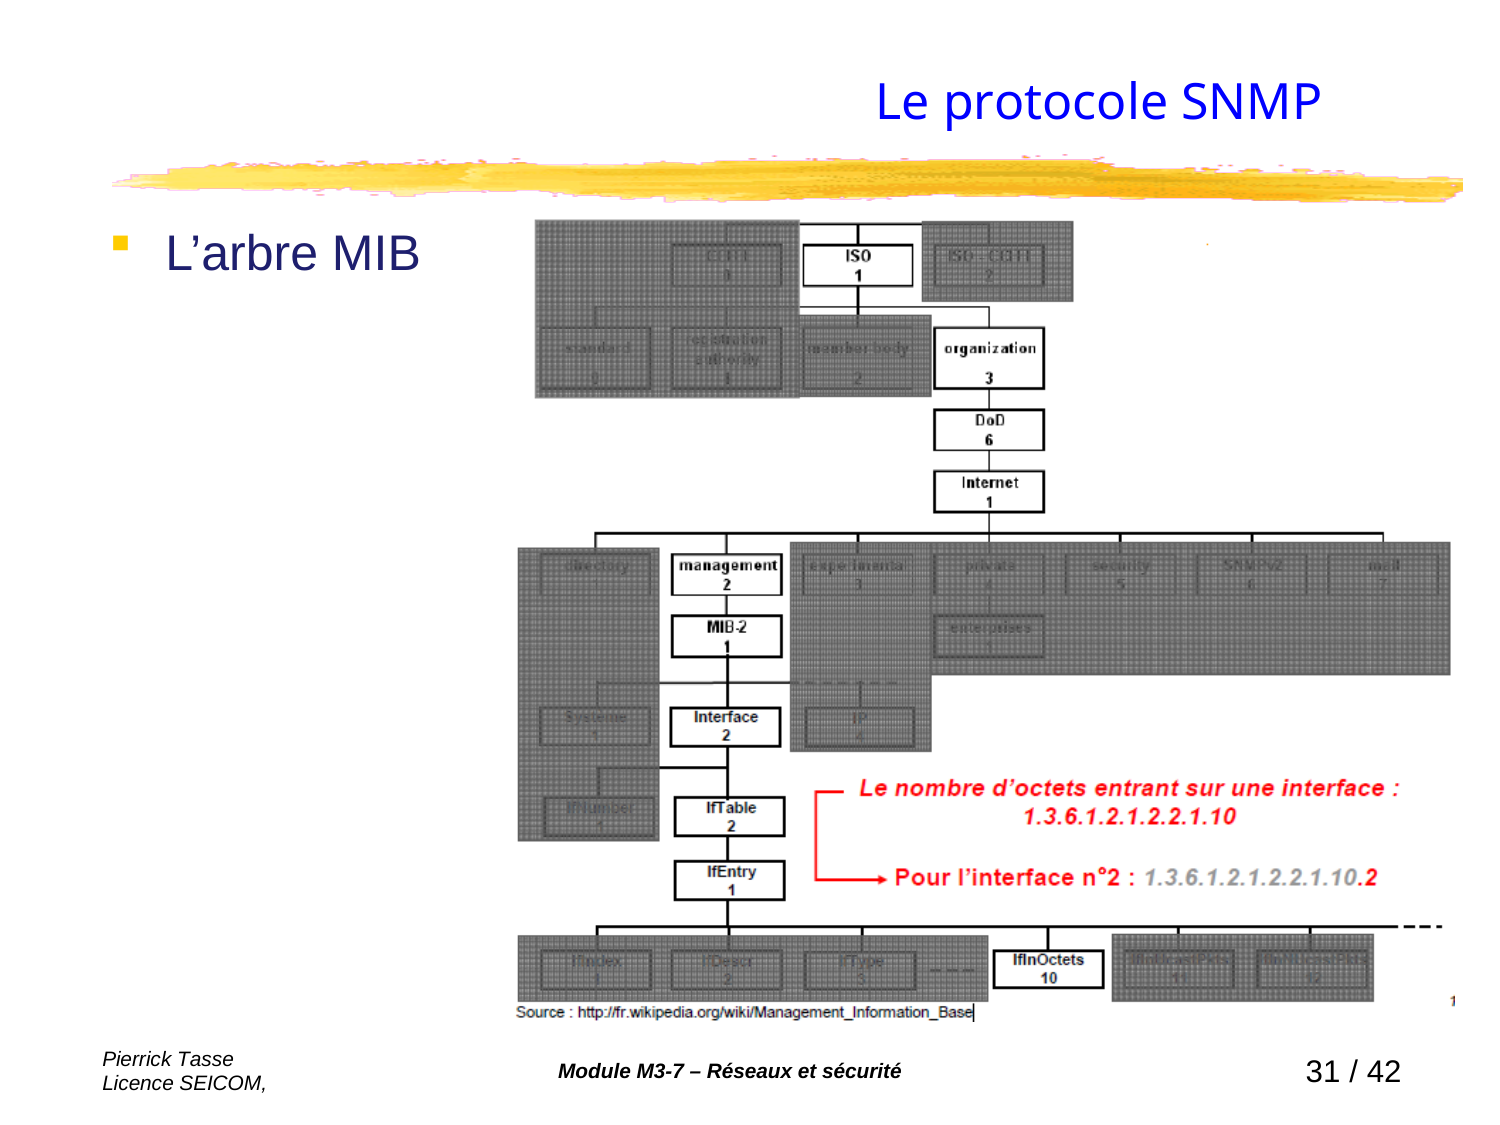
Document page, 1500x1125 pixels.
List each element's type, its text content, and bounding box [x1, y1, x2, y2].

picture [112, 149, 1463, 1022]
list L’arbre MIB [94, 212, 501, 1004]
title Le protocole SNMP [62, 37, 1338, 138]
